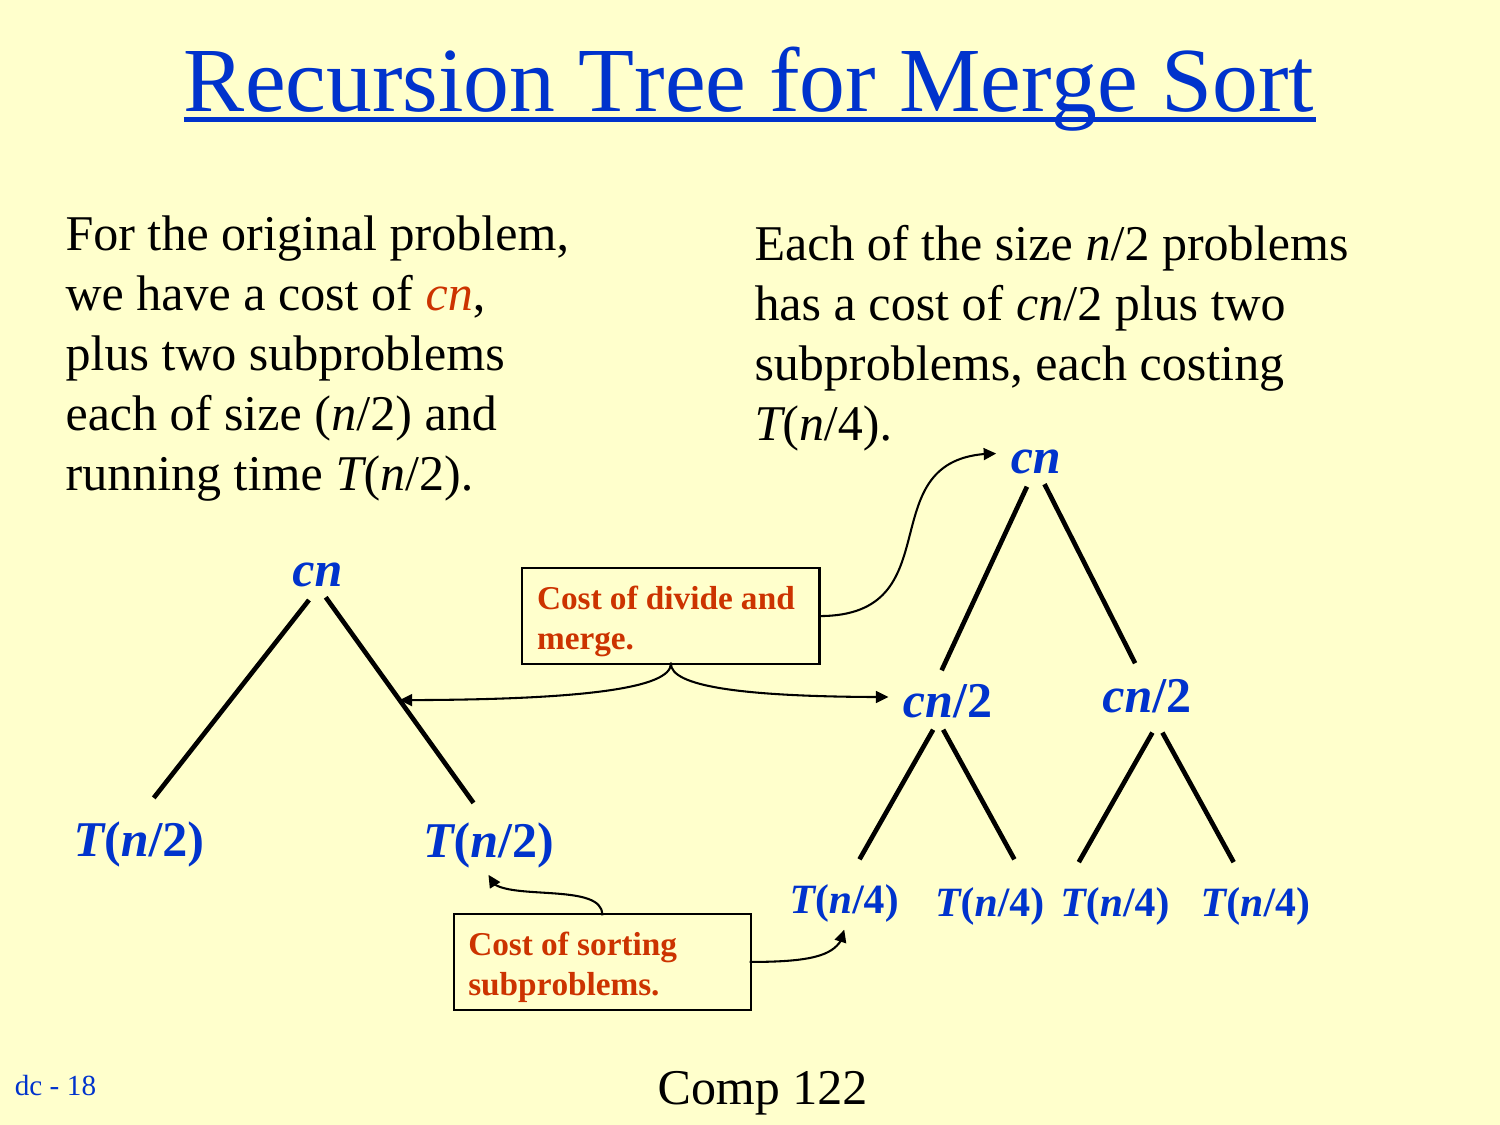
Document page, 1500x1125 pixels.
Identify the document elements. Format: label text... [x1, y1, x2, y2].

text_box T(n/2) [58, 799, 220, 875]
text_box cn [277, 528, 358, 605]
text_box For the original problem, we have a cost of cn, plus two subproblems each of size (n/2) and running time T(n/2). [50, 192, 596, 509]
text_box T(n/4) [1185, 867, 1325, 933]
text_box Cost of divide and merge. [522, 568, 820, 664]
text_box T(n/2) [408, 799, 569, 875]
text_box T(n/4) [1045, 867, 1185, 933]
text_box Cost of sorting subproblems. [453, 914, 751, 1010]
text_box T(n/4) [774, 864, 914, 930]
text_box cn/2 [888, 659, 1007, 735]
text_box cn/2 [1087, 654, 1207, 730]
text_box cn [996, 415, 1076, 492]
text_box Each of the size n/2 problems has a cost of cn/2 plus two subproblems, each costing T(n/4). [739, 202, 1408, 458]
text_box T(n/4) [920, 867, 1045, 933]
title Recursion Tree for Merge Sort [0, 0, 1500, 150]
